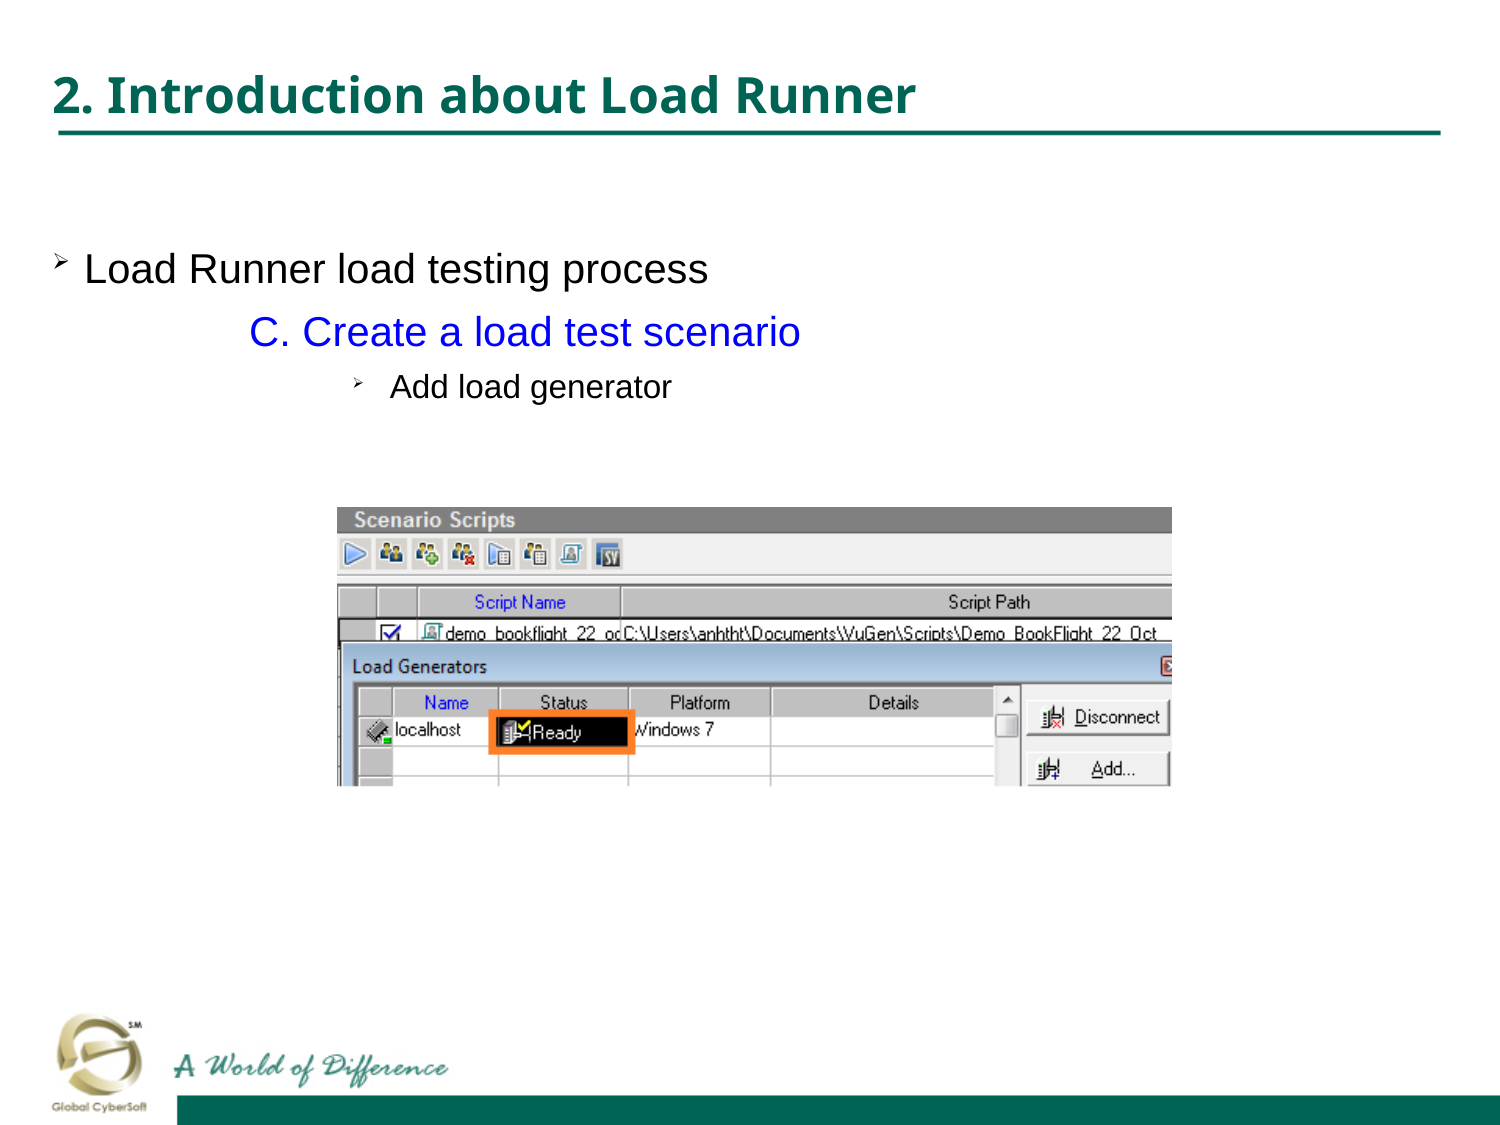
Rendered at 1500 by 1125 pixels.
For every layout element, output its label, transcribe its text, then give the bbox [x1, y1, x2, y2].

title 2. Introduction about Load Runner [37, 0, 1463, 155]
picture [0, 0, 1500, 1125]
list Load Runner load testing process C. Create a load test scenario Add load generator [37, 155, 1463, 1006]
picture [337, 507, 1172, 788]
